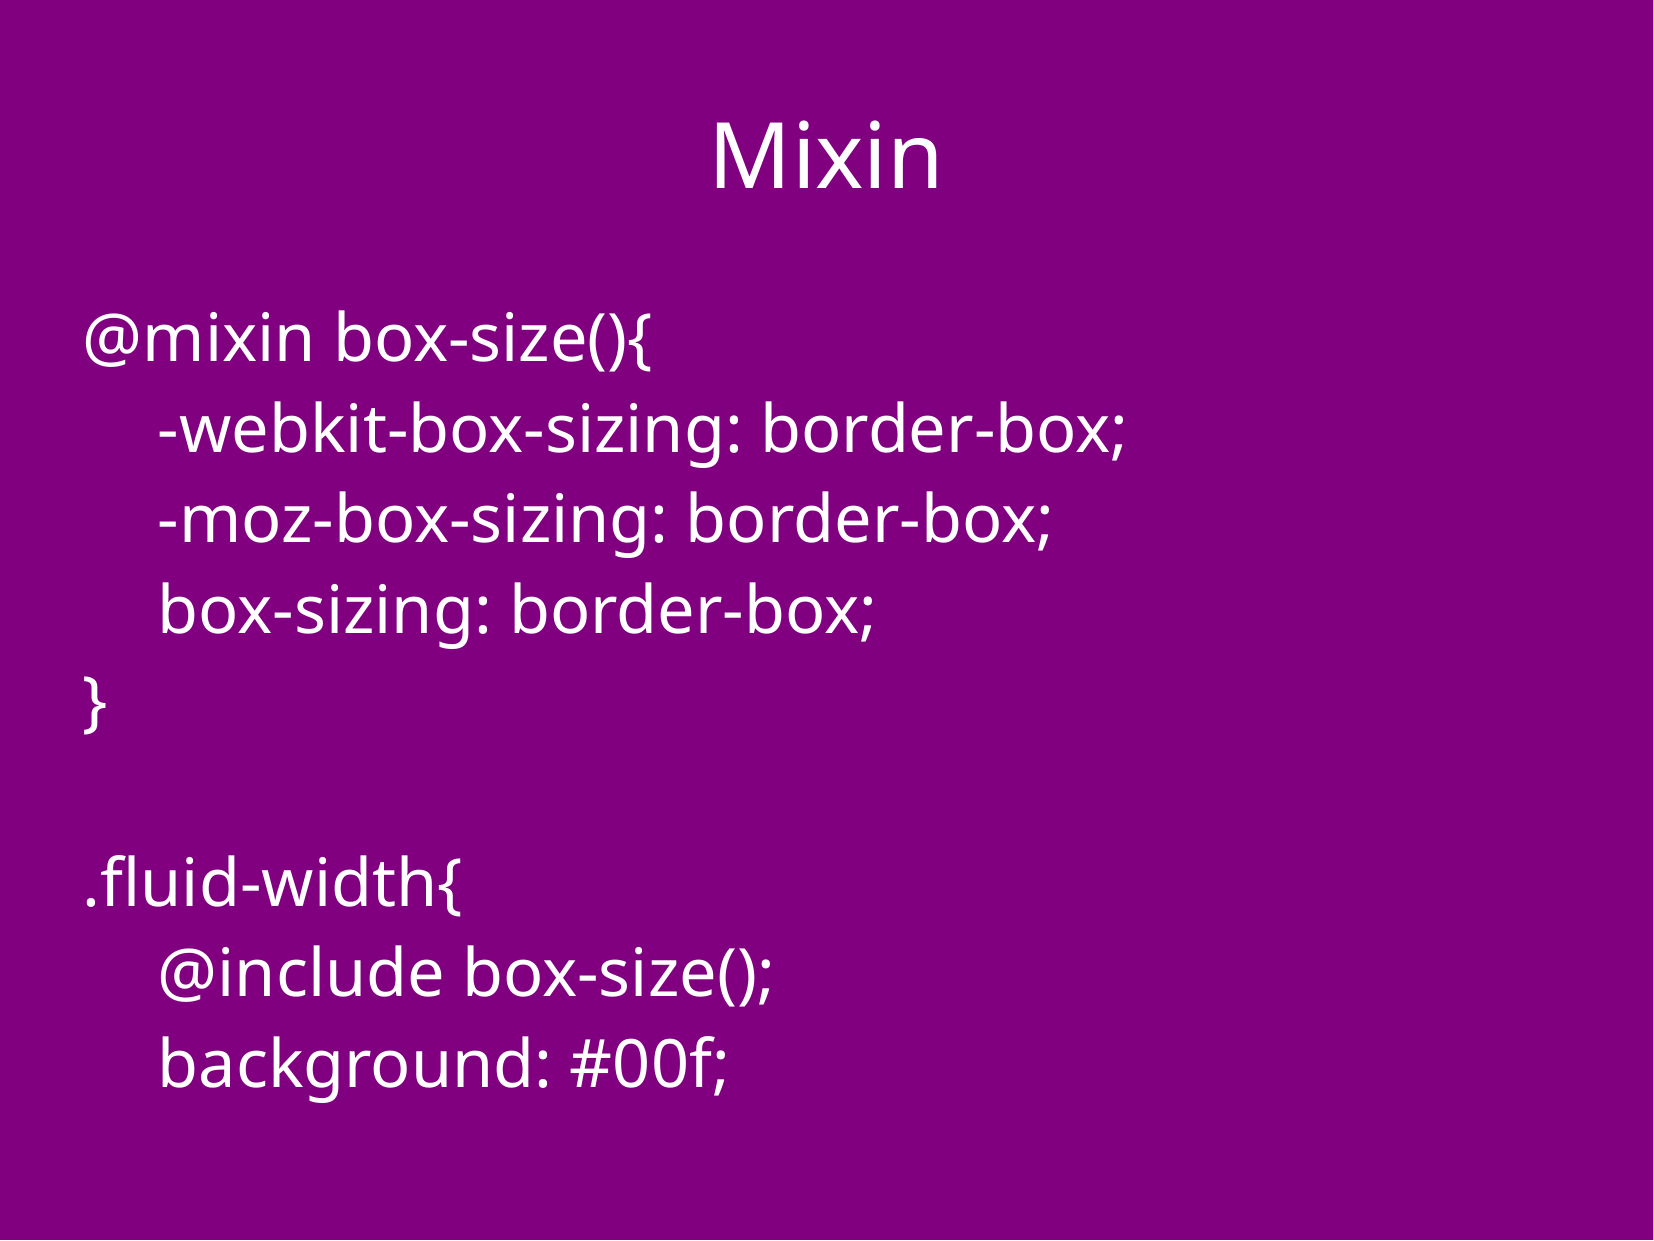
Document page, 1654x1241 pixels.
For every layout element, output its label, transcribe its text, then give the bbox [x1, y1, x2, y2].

title Mixin [82, 49, 1571, 257]
subtitle @mixin box-size(){ -webkit-box-sizing: border-box; -moz-box-sizing: border-box; box-sizing: border-box; } .fluid-width{ @include box-size(); background: #00f; } [82, 290, 1571, 1109]
